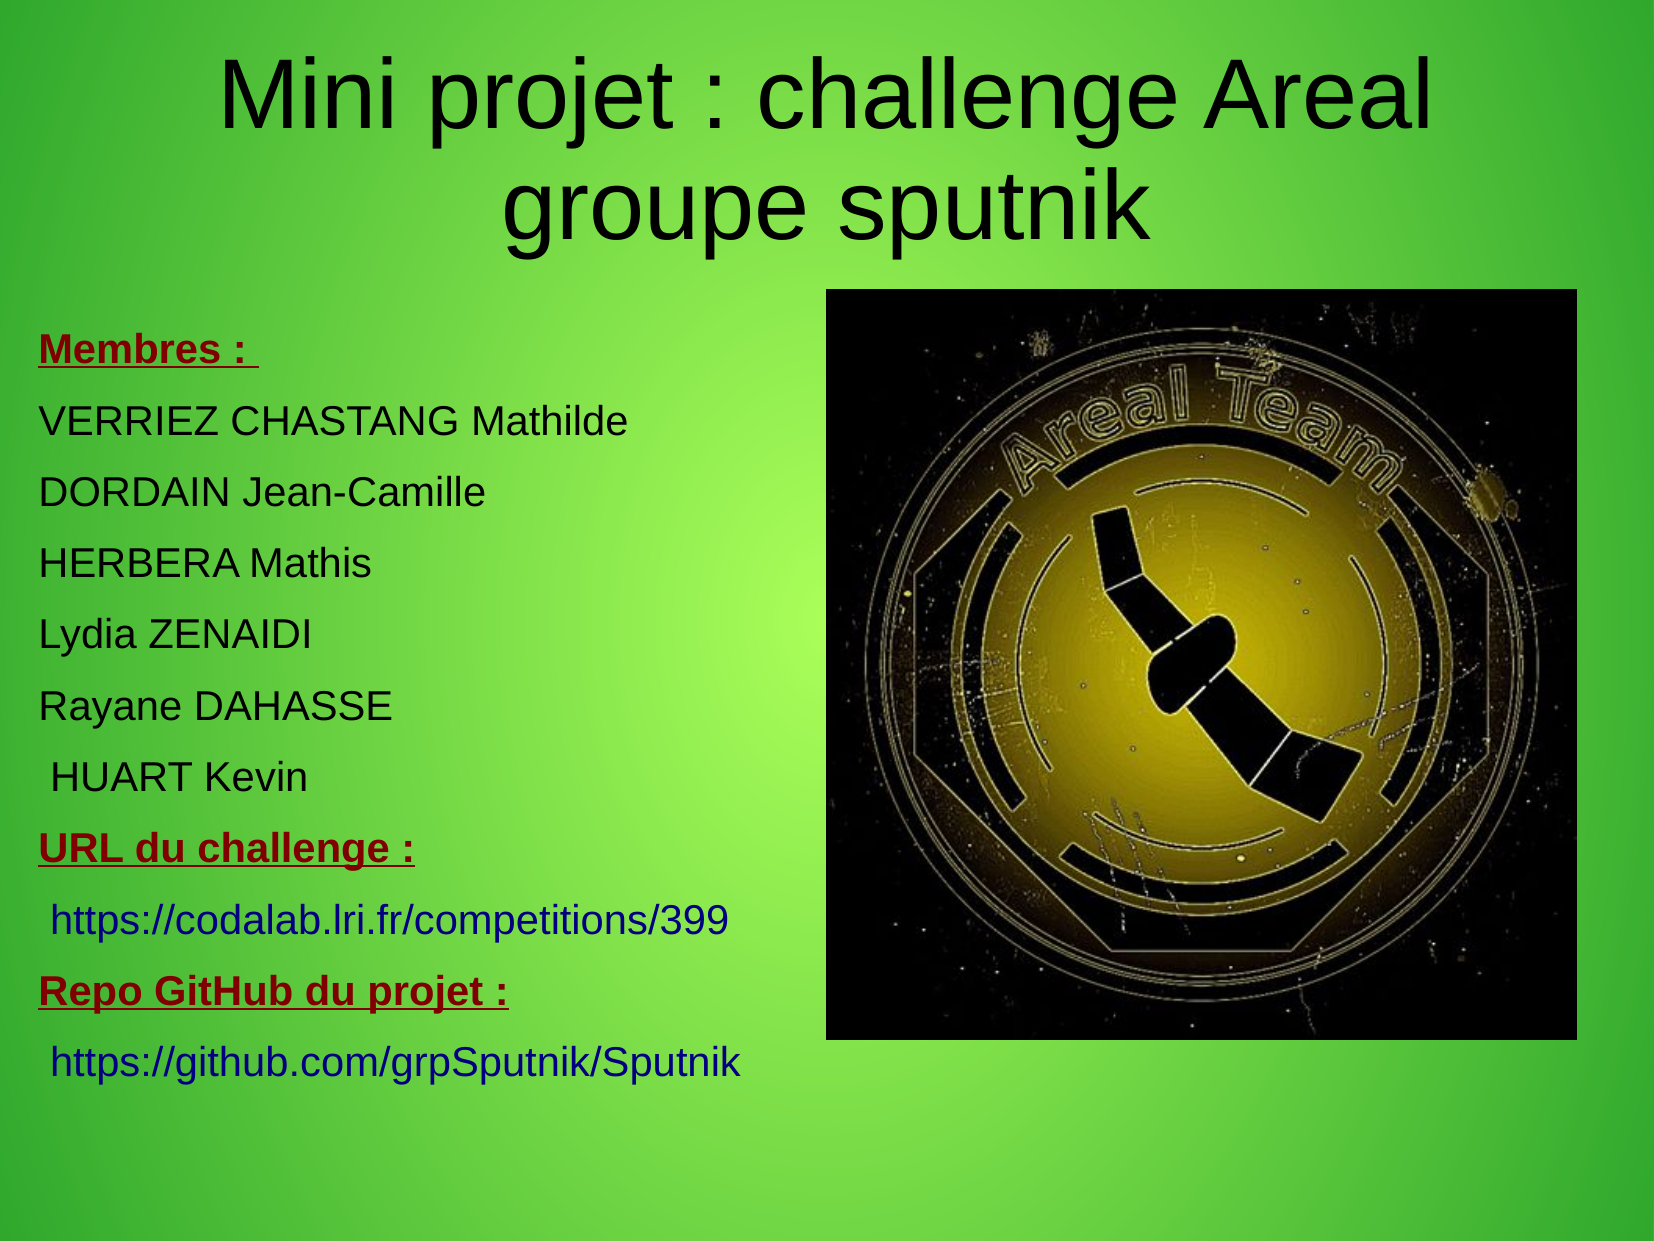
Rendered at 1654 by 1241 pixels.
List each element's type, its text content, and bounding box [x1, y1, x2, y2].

title Mini projet : challenge Areal groupe sputnik [82, 39, 1571, 261]
text_box Membres : VERRIEZ CHASTANG Mathilde DORDAIN Jean-Camille HERBERA Mathis Lydia ZENAIDI Rayane DAHASSE HUART Kevin URL du challenge : https://codalab.lri.fr/competitions/399 Repo GitHub du projet : https://github.com/grpSputnik/Sputnik [23, 318, 792, 1165]
picture [826, 289, 1577, 1040]
